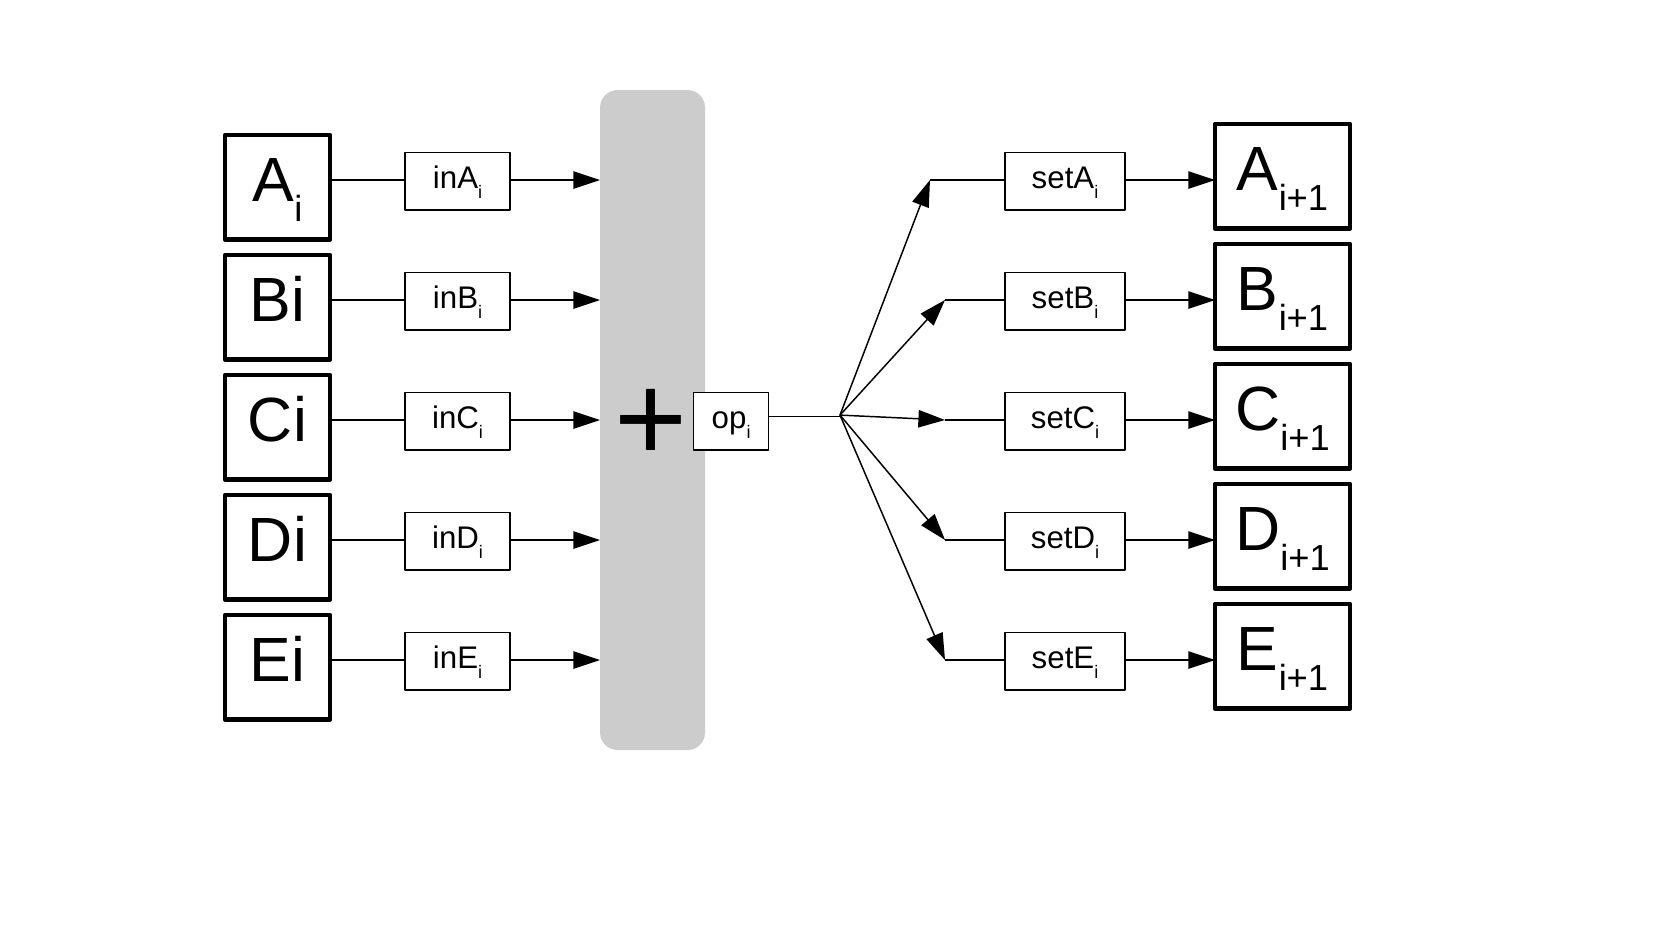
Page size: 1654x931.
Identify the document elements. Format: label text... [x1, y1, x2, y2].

text_box setDi [1005, 512, 1126, 570]
text_box inCi [405, 392, 511, 450]
text_box Ai+1 [1215, 123, 1351, 229]
text_box Di [225, 495, 331, 600]
text_box Bi+1 [1215, 243, 1351, 349]
text_box [600, 90, 706, 340]
text_box Ei [225, 615, 331, 720]
text_box setEi [1005, 632, 1126, 690]
text_box Ai [225, 135, 331, 240]
text_box [600, 496, 706, 751]
text_box inBi [405, 272, 511, 330]
text_box Di+1 [1215, 483, 1351, 589]
text_box setAi [1005, 152, 1126, 210]
text_box + [600, 340, 706, 496]
text_box setCi [1005, 392, 1126, 450]
text_box inEi [405, 632, 511, 690]
text_box inAi [405, 152, 511, 210]
text_box Ci [225, 375, 331, 480]
text_box Bi [225, 255, 331, 360]
text_box Ei+1 [1215, 603, 1351, 709]
text_box Ci+1 [1215, 363, 1351, 469]
text_box inDi [405, 512, 511, 570]
text_box setBi [1005, 272, 1126, 330]
text_box opi [693, 392, 769, 450]
